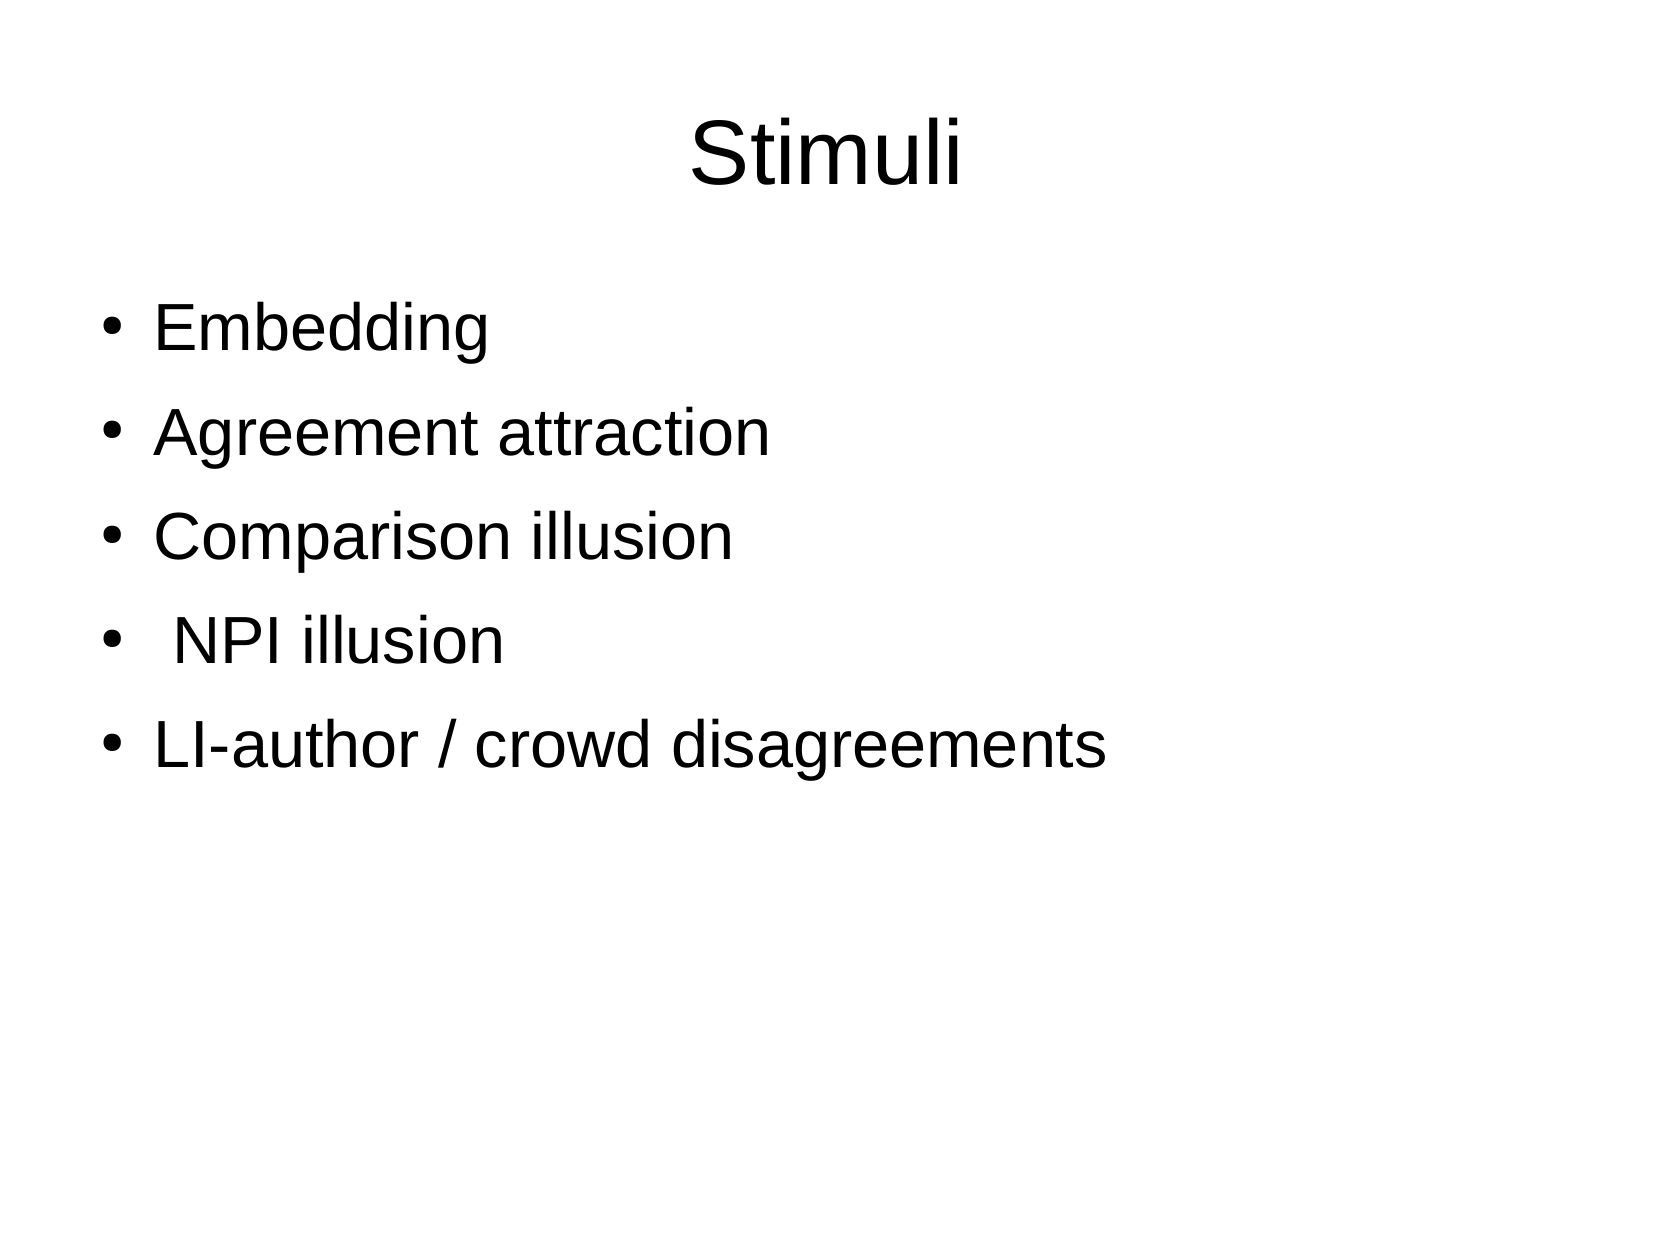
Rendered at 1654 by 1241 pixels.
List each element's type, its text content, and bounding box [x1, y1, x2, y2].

list Embedding Agreement attraction Comparison illusion NPI illusion LI-author / crowd disagreements [82, 290, 1571, 1010]
title Stimuli [82, 49, 1571, 257]
